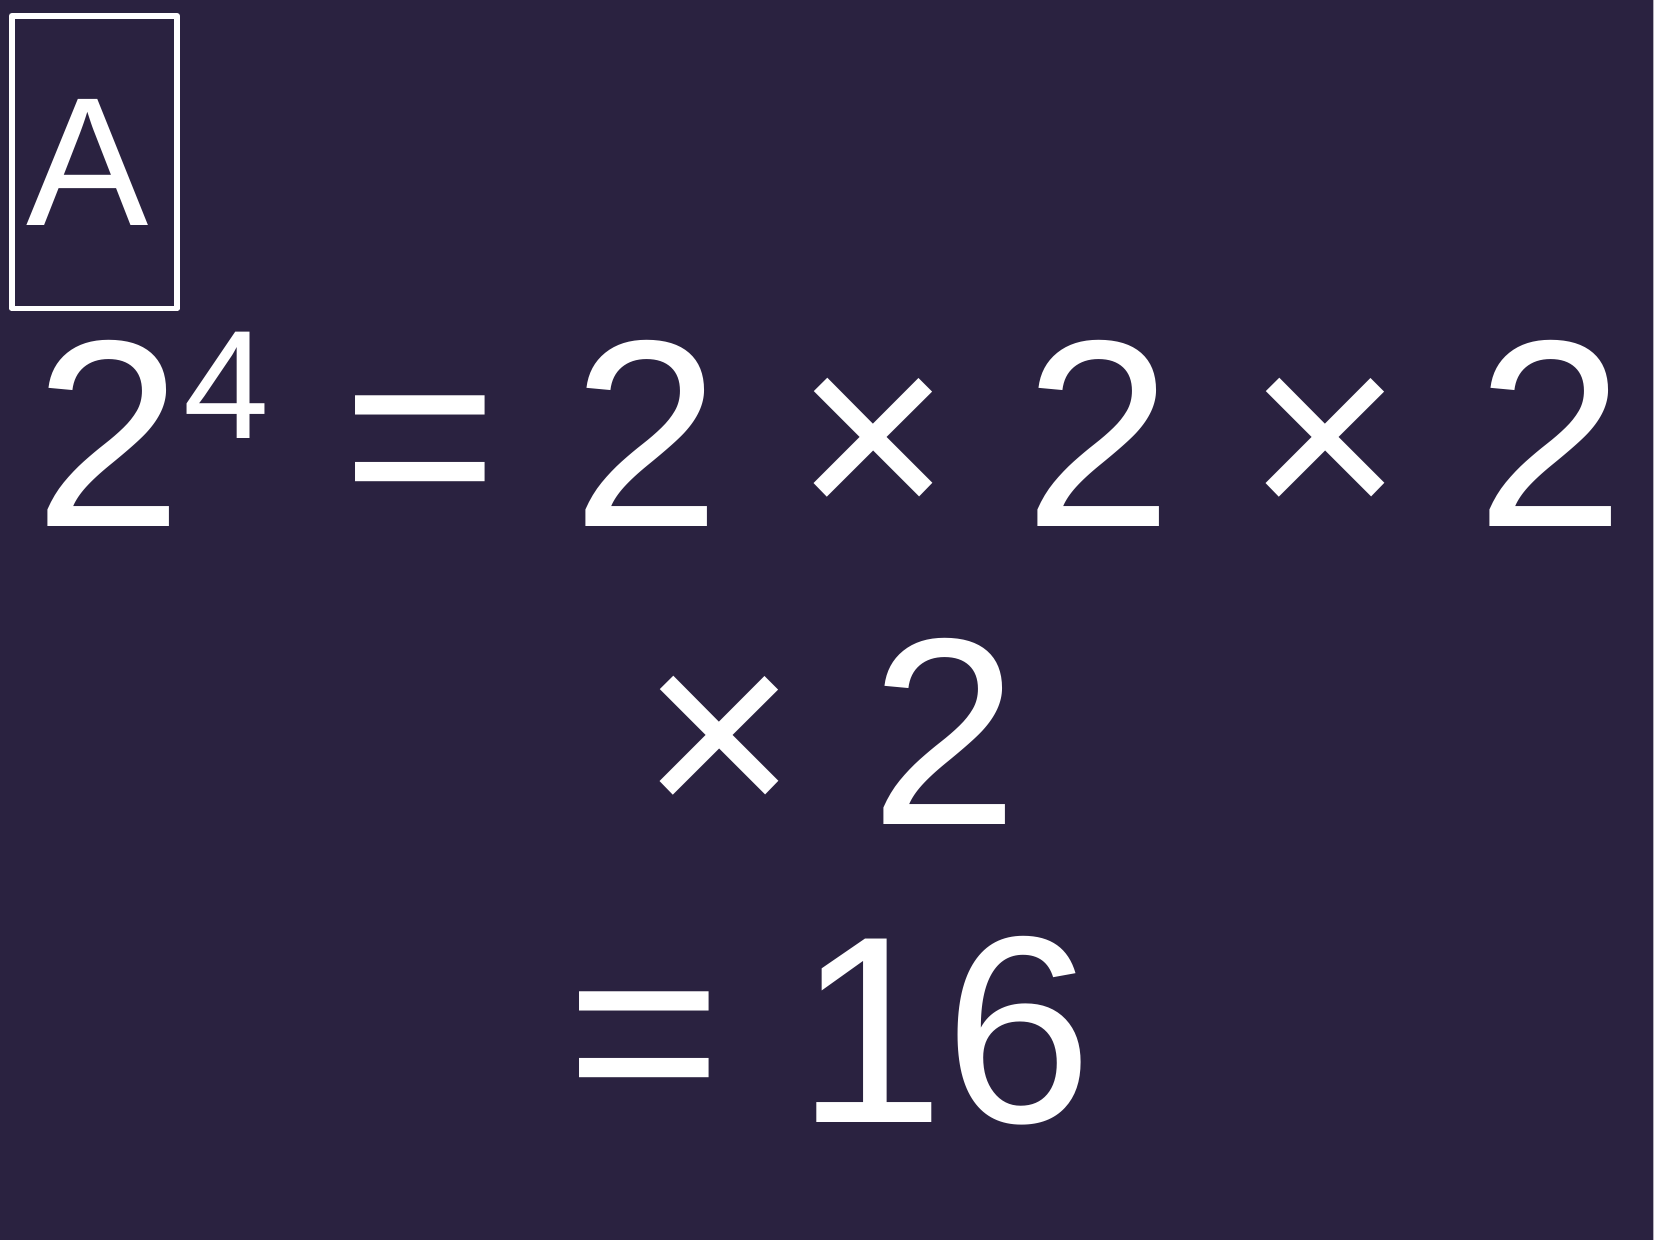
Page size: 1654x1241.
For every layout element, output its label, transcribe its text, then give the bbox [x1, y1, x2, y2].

title 24 = 2 × 2 × 2 × 2 = 16 [2, 284, 1654, 1179]
text_box A [11, 15, 178, 284]
